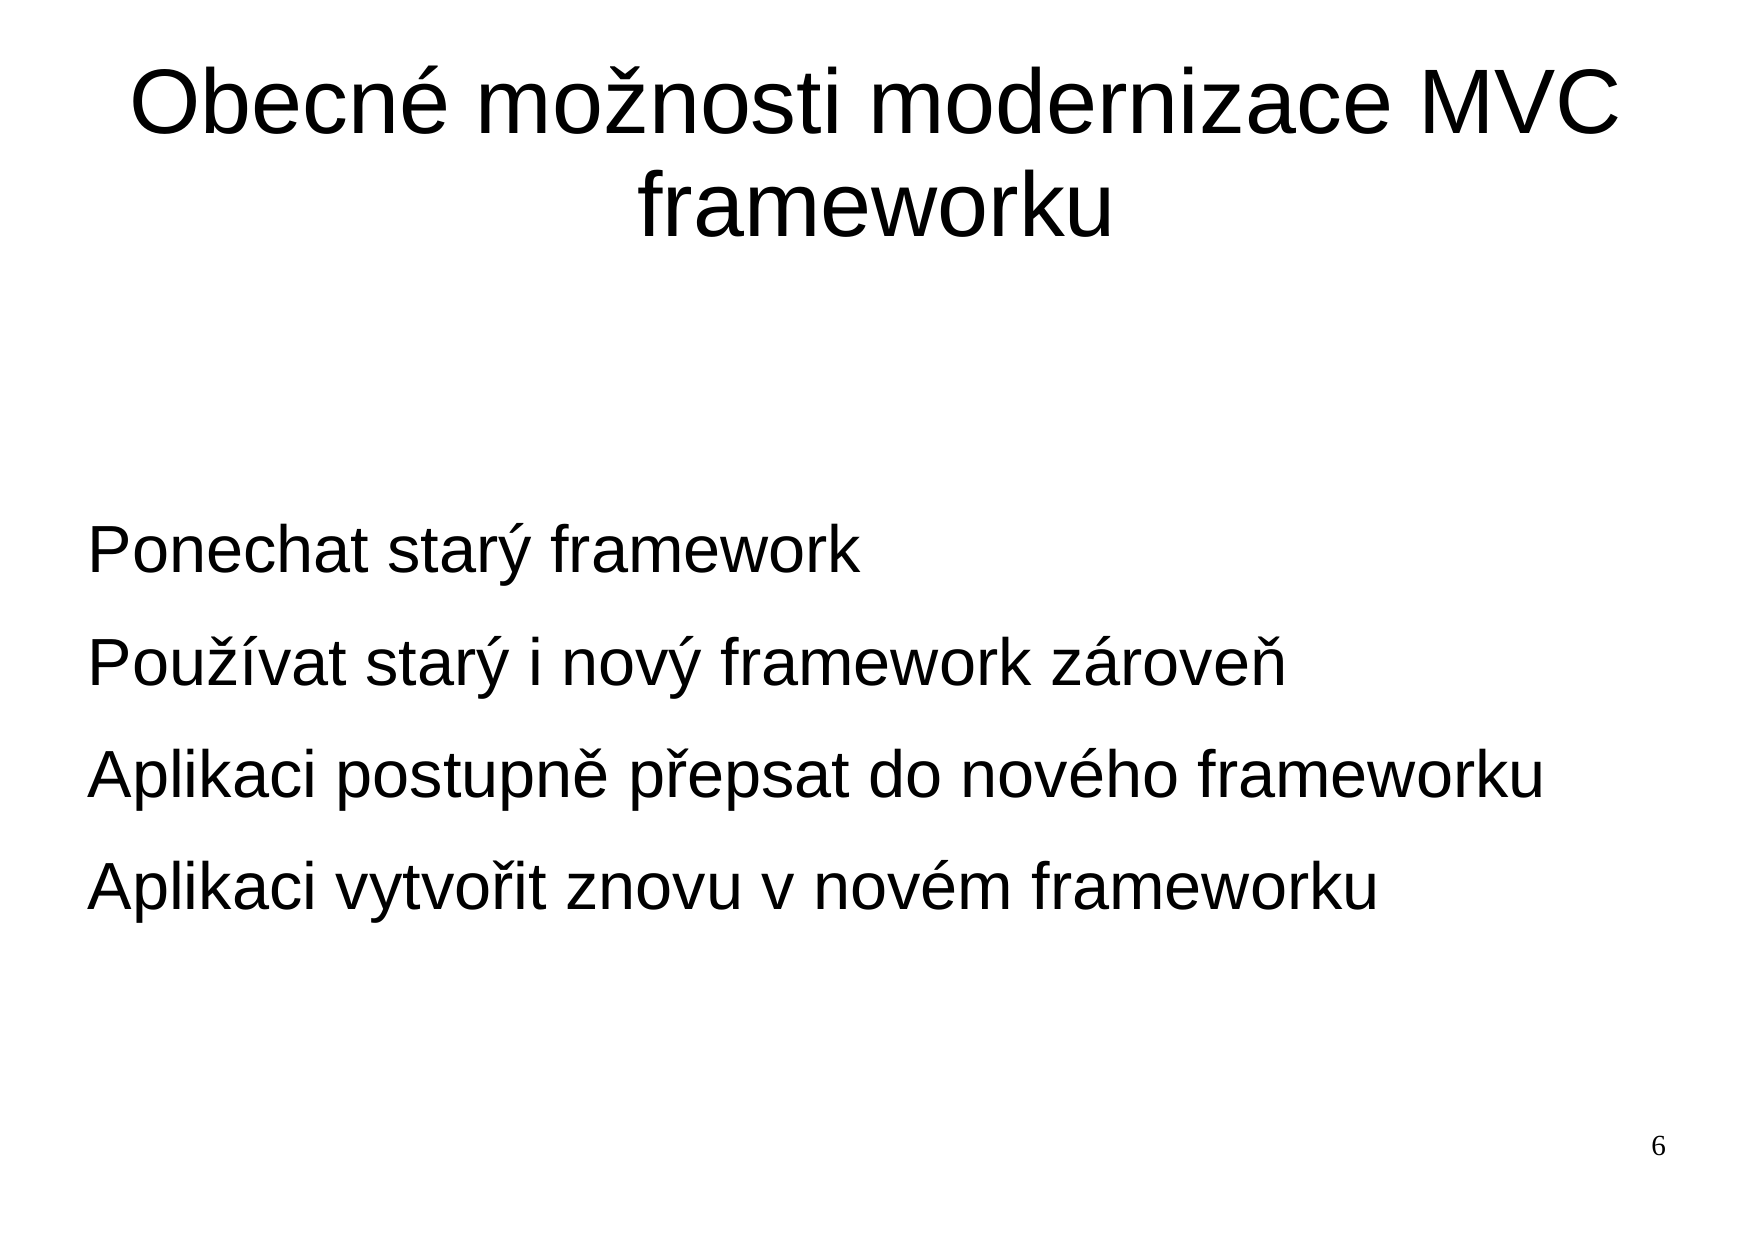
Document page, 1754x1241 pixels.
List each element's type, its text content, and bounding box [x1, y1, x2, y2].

subtitle Ponechat starý framework Používat starý i nový framework zároveň Aplikaci postupně přepsat do nového frameworku Aplikaci vytvořit znovu v novém frameworku [87, 297, 1667, 1102]
title Obecné možnosti modernizace MVC frameworku [87, 50, 1667, 256]
